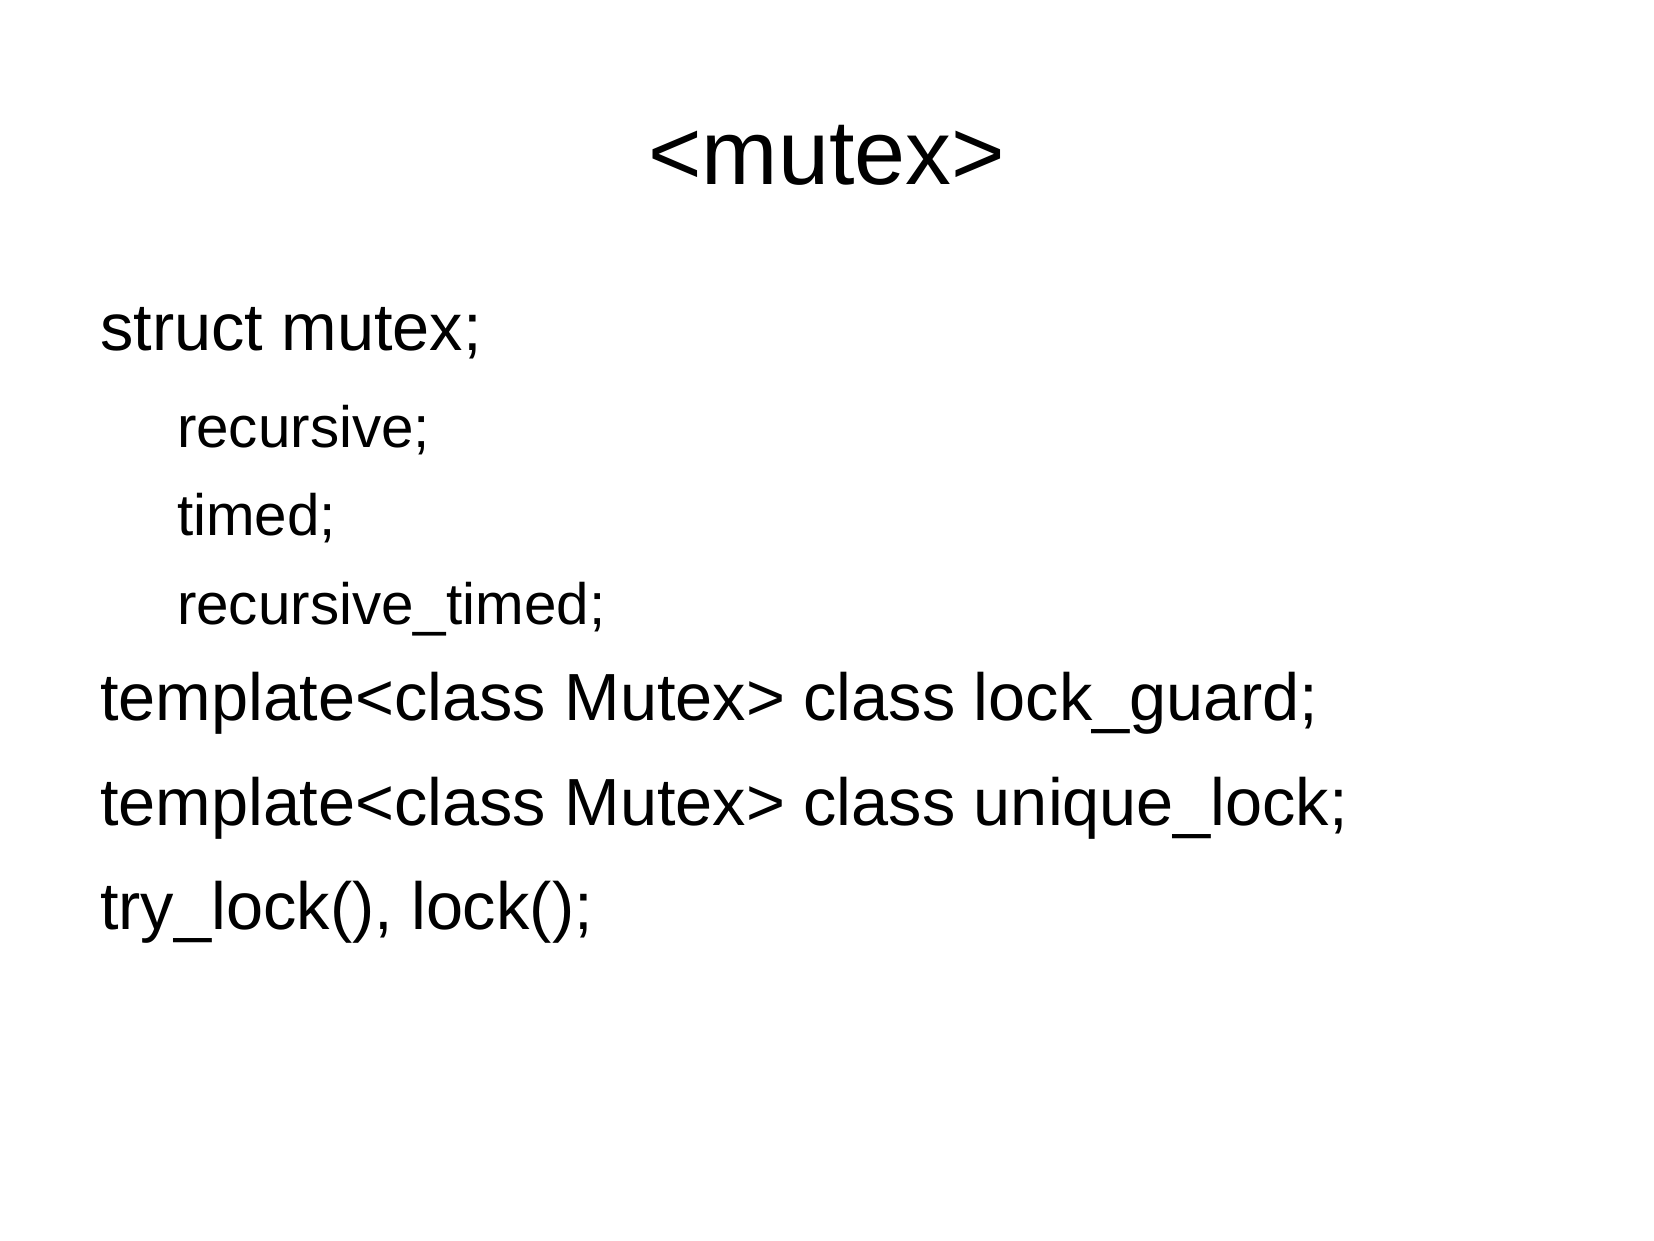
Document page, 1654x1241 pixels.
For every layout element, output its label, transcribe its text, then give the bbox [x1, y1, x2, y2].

list struct mutex; recursive; timed; recursive_timed; template<class Mutex> class lock_guard; template<class Mutex> class unique_lock; try_lock(), lock(); [82, 290, 1571, 1094]
title <mutex> [82, 56, 1571, 250]
